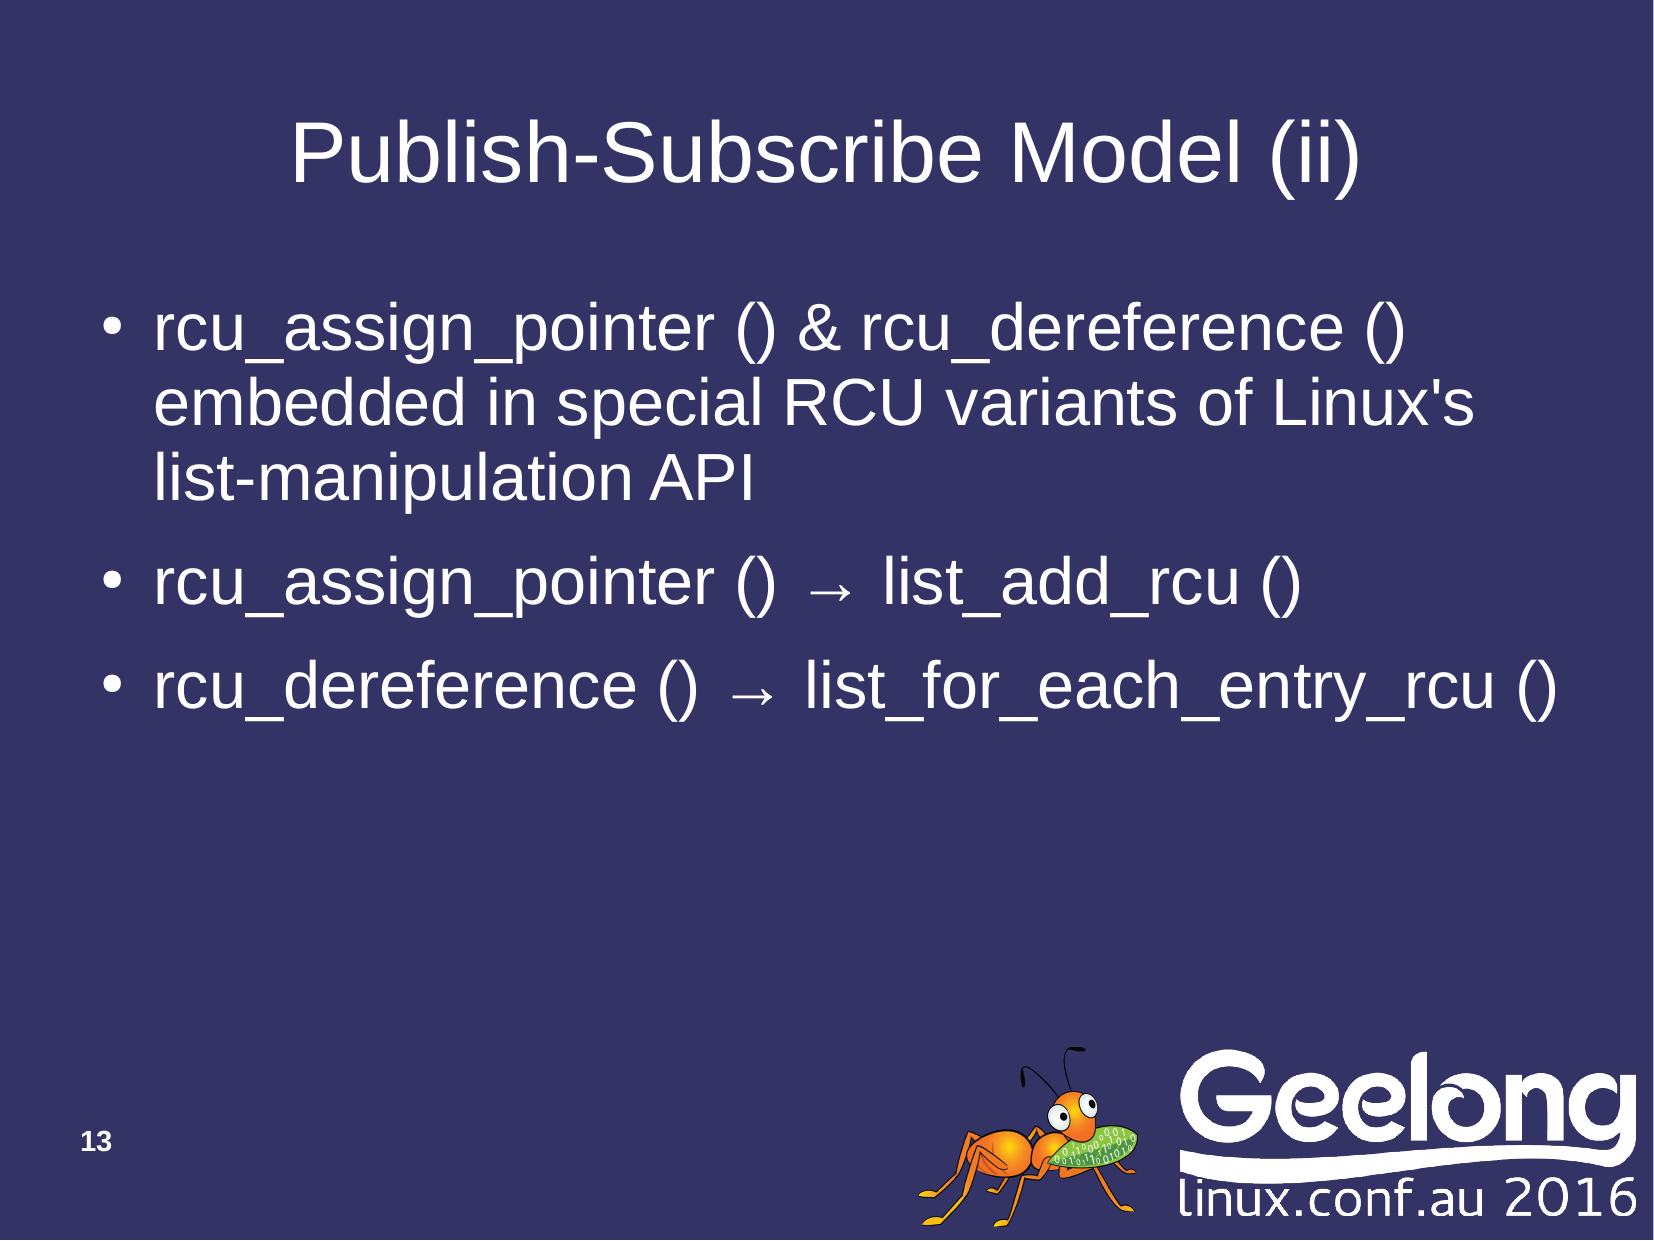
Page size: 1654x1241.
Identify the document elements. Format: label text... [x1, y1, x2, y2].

picture [1180, 1049, 1636, 1216]
picture [915, 1044, 1141, 1231]
title Publish-Subscribe Model (ii) [82, 49, 1571, 257]
list rcu_assign_pointer () & rcu_dereference () embedded in special RCU variants of Linux's list-manipulation API rcu_assign_pointer () → list_add_rcu () rcu_dereference () → list_for_each_entry_rcu () [82, 290, 1571, 1010]
